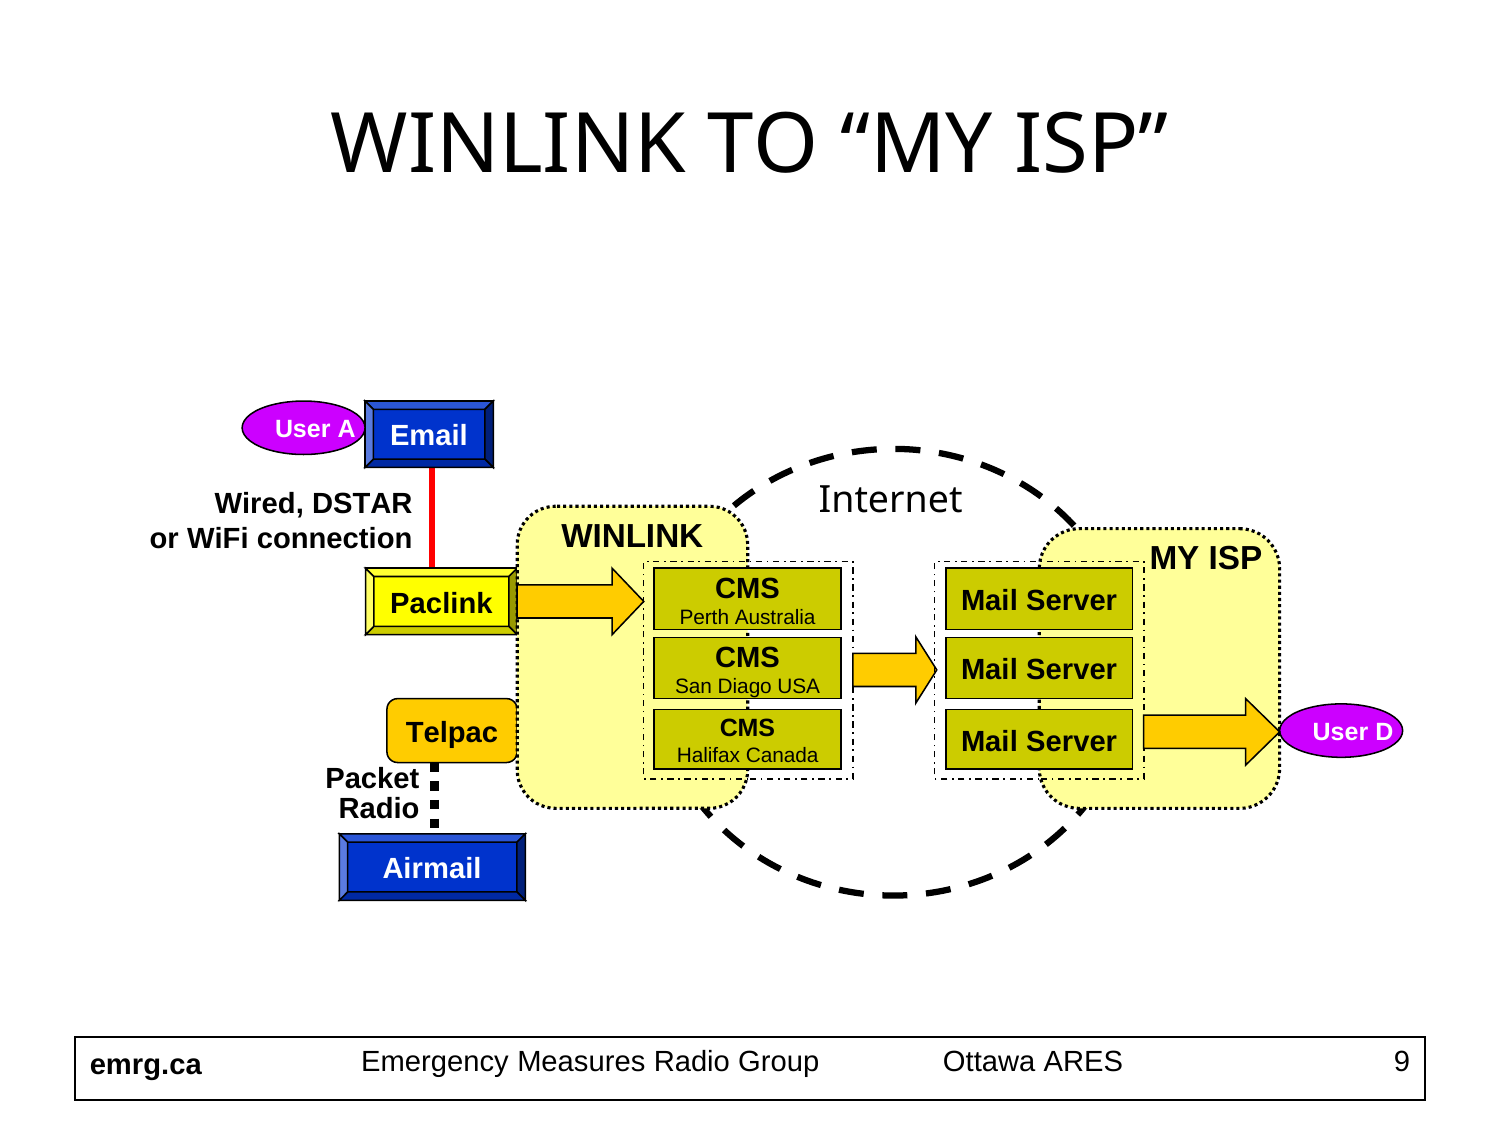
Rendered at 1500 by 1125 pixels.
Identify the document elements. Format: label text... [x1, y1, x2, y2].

text_box WINLINK TO “MY ISP” [75, 45, 1426, 233]
text_box Telpac [386, 698, 517, 763]
text_box CMS Perth Australia [654, 568, 841, 630]
text_box [852, 636, 937, 704]
text_box Mail Server [945, 709, 1133, 770]
text_box WINLINK [517, 506, 748, 562]
text_box [1039, 584, 1280, 809]
text_box C1 100uf 60V [367, 568, 516, 577]
text_box Mail Server [945, 568, 1133, 630]
text_box User A [242, 401, 366, 455]
text_box Mail Server [945, 637, 1133, 699]
text_box CMS Halifax Canada [654, 709, 841, 770]
text_box User D [1279, 703, 1403, 758]
text_box Internet [803, 467, 978, 528]
text_box [1039, 528, 1132, 568]
text_box C2 100uf 50V [367, 401, 492, 410]
text_box Airmail [348, 843, 516, 891]
text_box MY ISP [1132, 528, 1280, 584]
text_box [517, 562, 748, 809]
text_box CMS San Diago USA [654, 637, 841, 699]
text_box Email [374, 410, 484, 459]
text_box Wired, DSTAR or WiFi connection [122, 476, 428, 562]
text_box Packet Radio [275, 757, 435, 833]
text_box D2 36V 5W [340, 833, 525, 843]
text_box Paclink [374, 577, 508, 626]
